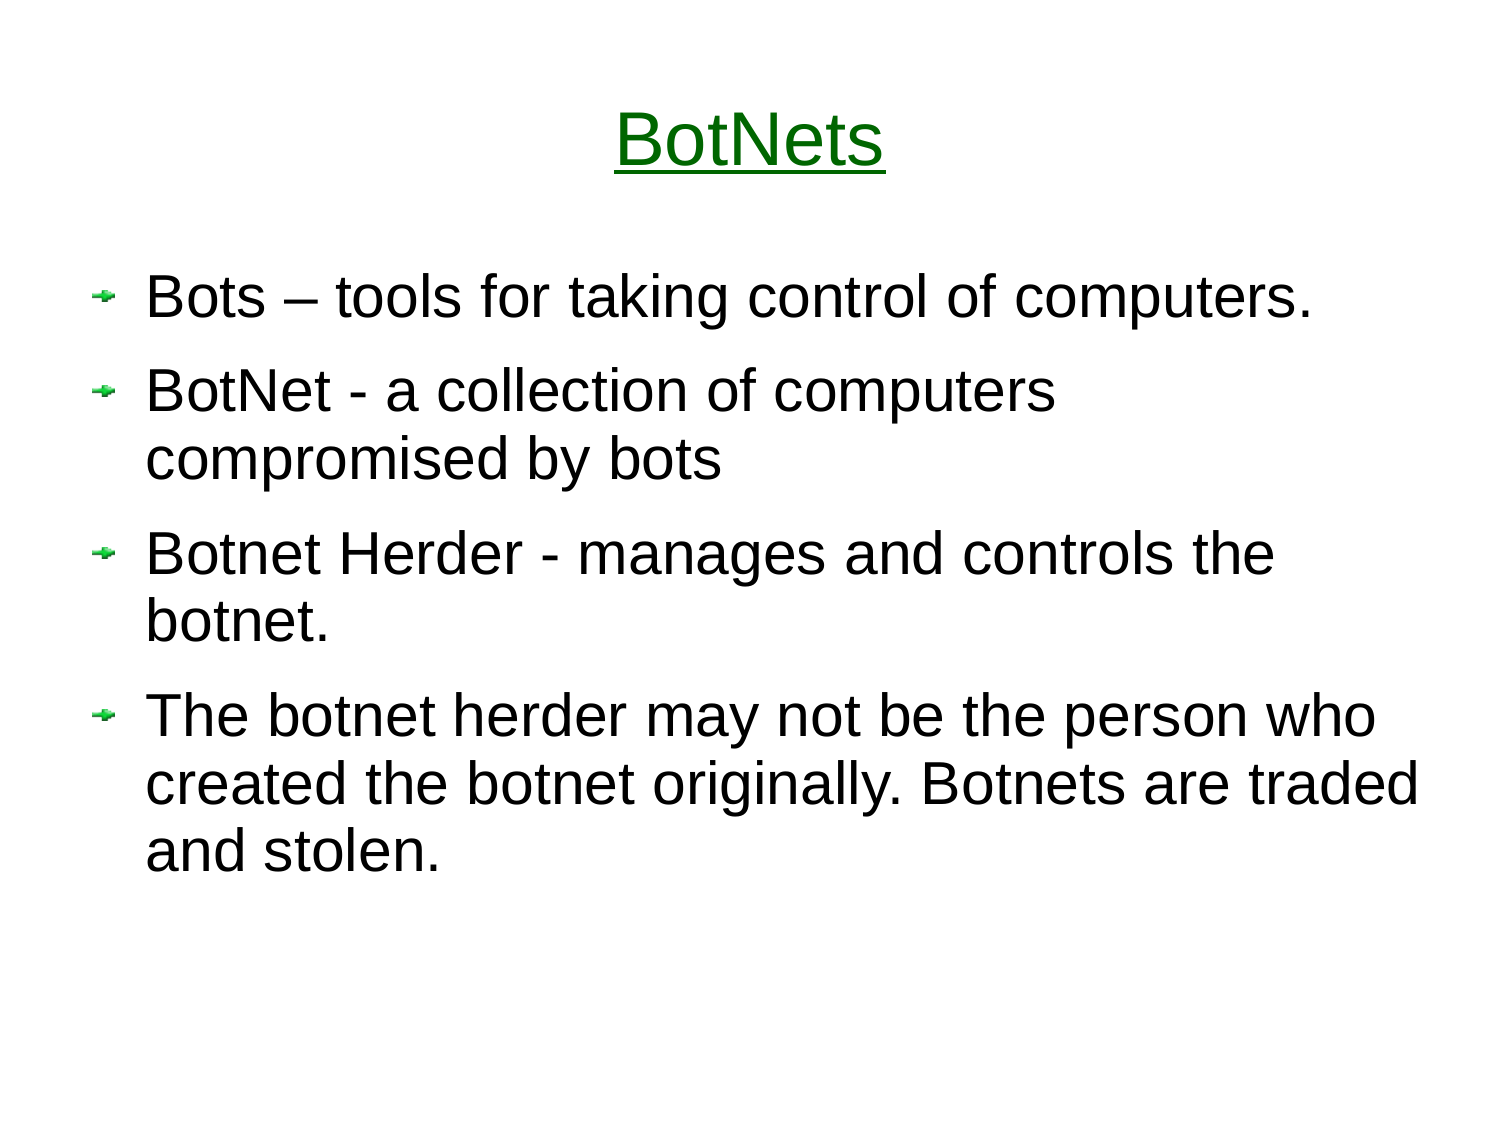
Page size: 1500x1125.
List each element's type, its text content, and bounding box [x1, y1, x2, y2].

title BotNets [75, 45, 1425, 233]
list Bots – tools for taking control of computers. BotNet - a collection of computers compromised by bots Botnet Herder - manages and controls the botnet. The botnet herder may not be the person who created the botnet originally. Botnets are traded and stolen. [75, 262, 1425, 1006]
